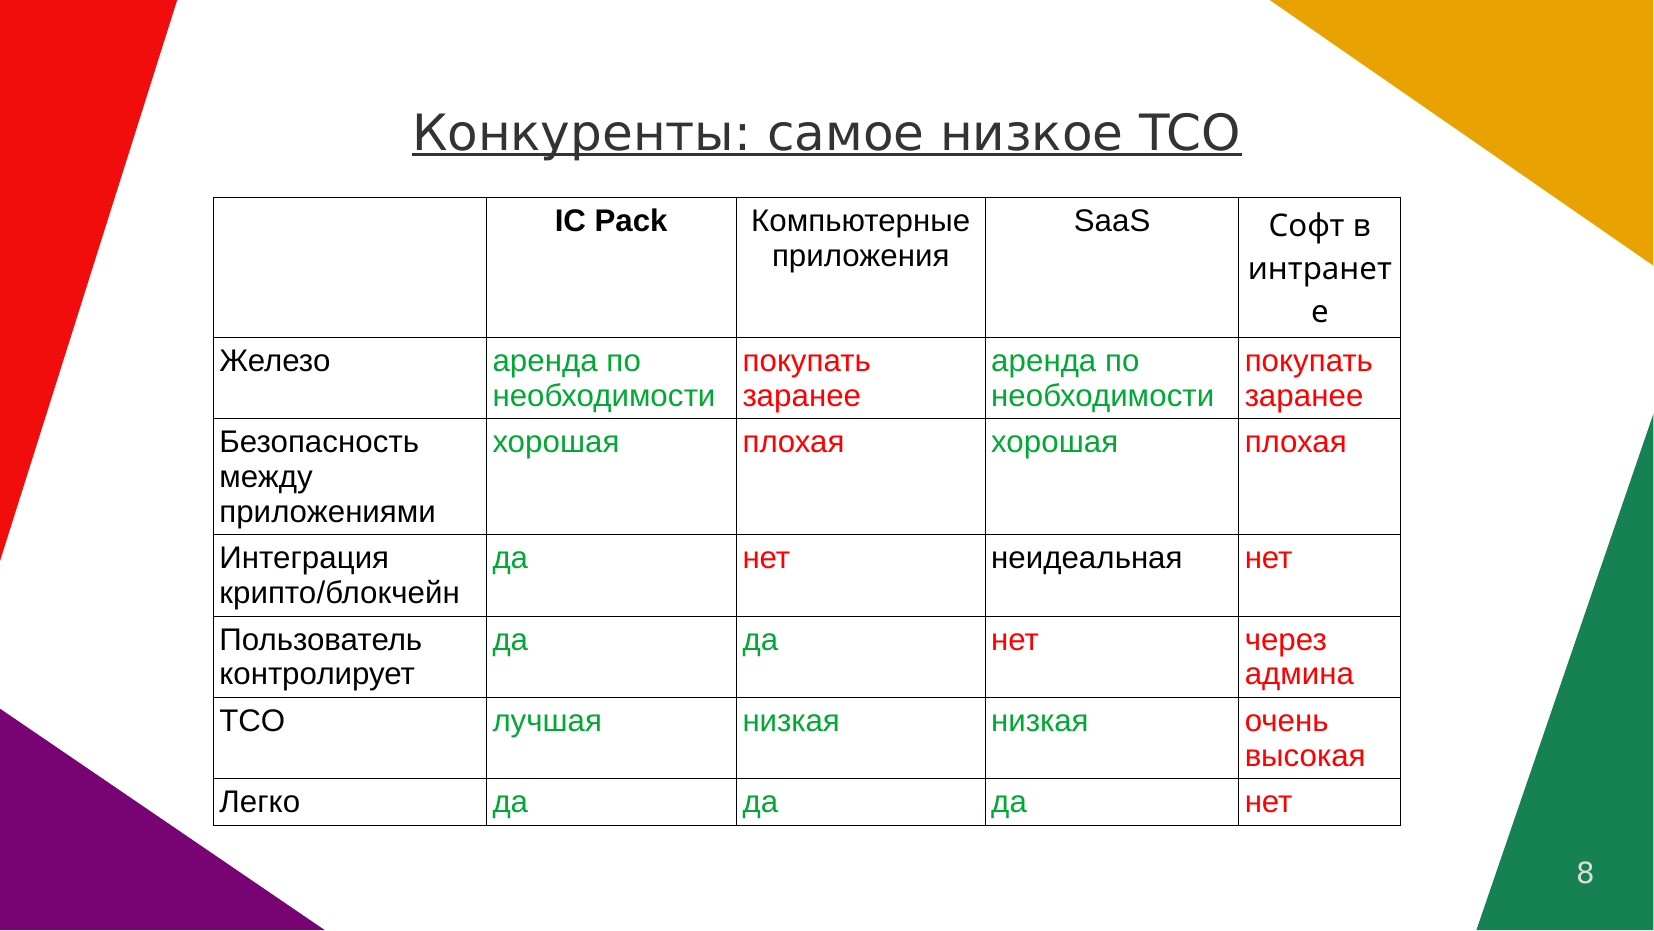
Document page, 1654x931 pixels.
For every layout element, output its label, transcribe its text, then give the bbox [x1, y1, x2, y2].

table_cell покупать заранее [737, 338, 985, 418]
table_cell неидеальная [986, 535, 1238, 616]
table_cell хорошая [487, 419, 736, 534]
table_cell TCO [214, 698, 486, 778]
table_cell нет [737, 535, 985, 616]
table_cell нет [986, 617, 1238, 697]
table_cell низкая [986, 698, 1238, 778]
table_cell плохая [1239, 419, 1400, 534]
table_header SaaS [986, 198, 1238, 337]
table_cell да [986, 779, 1238, 825]
table_cell да [487, 535, 736, 616]
table_cell хорошая [986, 419, 1238, 534]
table_cell да [487, 779, 736, 825]
table_header [214, 198, 486, 337]
table_cell Легко [214, 779, 486, 825]
table_header Софт в интранете [1239, 198, 1400, 337]
table_cell аренда по необходимости [487, 338, 736, 418]
table_cell плохая [737, 419, 985, 534]
table_cell нет [1239, 779, 1400, 825]
table_header IC Pack [487, 198, 736, 337]
table_cell очень высокая [1239, 698, 1400, 778]
table_cell да [737, 617, 985, 697]
table_cell через админа [1239, 617, 1400, 697]
table_cell покупать заранее [1239, 338, 1400, 418]
table_cell Интеграция крипто/блокчейн [214, 535, 486, 616]
title Конкуренты: самое низкое TCO [118, 59, 1536, 207]
table_cell да [487, 617, 736, 697]
table_cell Пользователь контролирует [214, 617, 486, 697]
table_cell низкая [737, 698, 985, 778]
table_cell нет [1239, 535, 1400, 616]
table_cell Безопасность между приложениями [214, 419, 486, 534]
table_header Компьютерные приложения [737, 198, 985, 337]
table_cell аренда по необходимости [986, 338, 1238, 418]
table_cell лучшая [487, 698, 736, 778]
table_cell да [737, 779, 985, 825]
table_cell Железо [214, 338, 486, 418]
